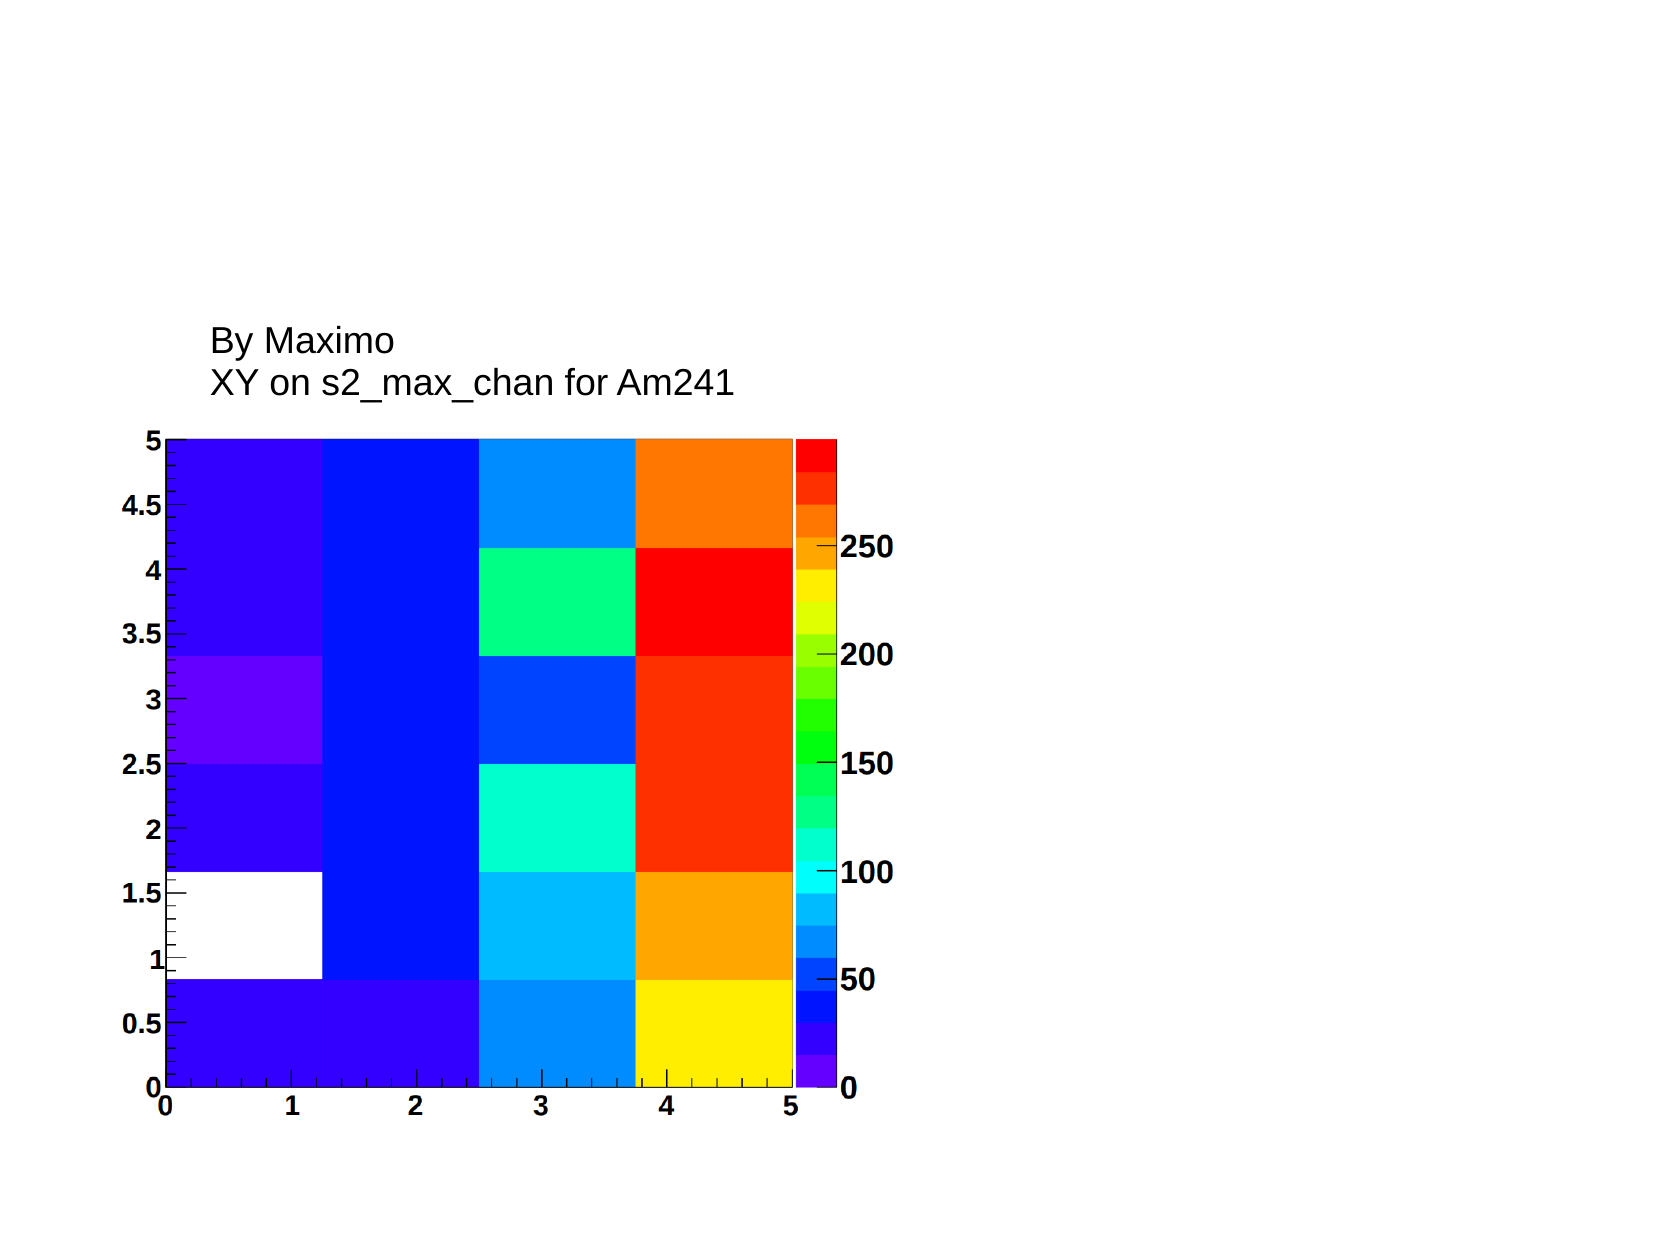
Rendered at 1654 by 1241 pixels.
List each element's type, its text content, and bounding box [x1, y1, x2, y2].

picture [120, 423, 896, 1126]
text_box By Maximo XY on s2_max_chan for Am241 [195, 312, 961, 496]
